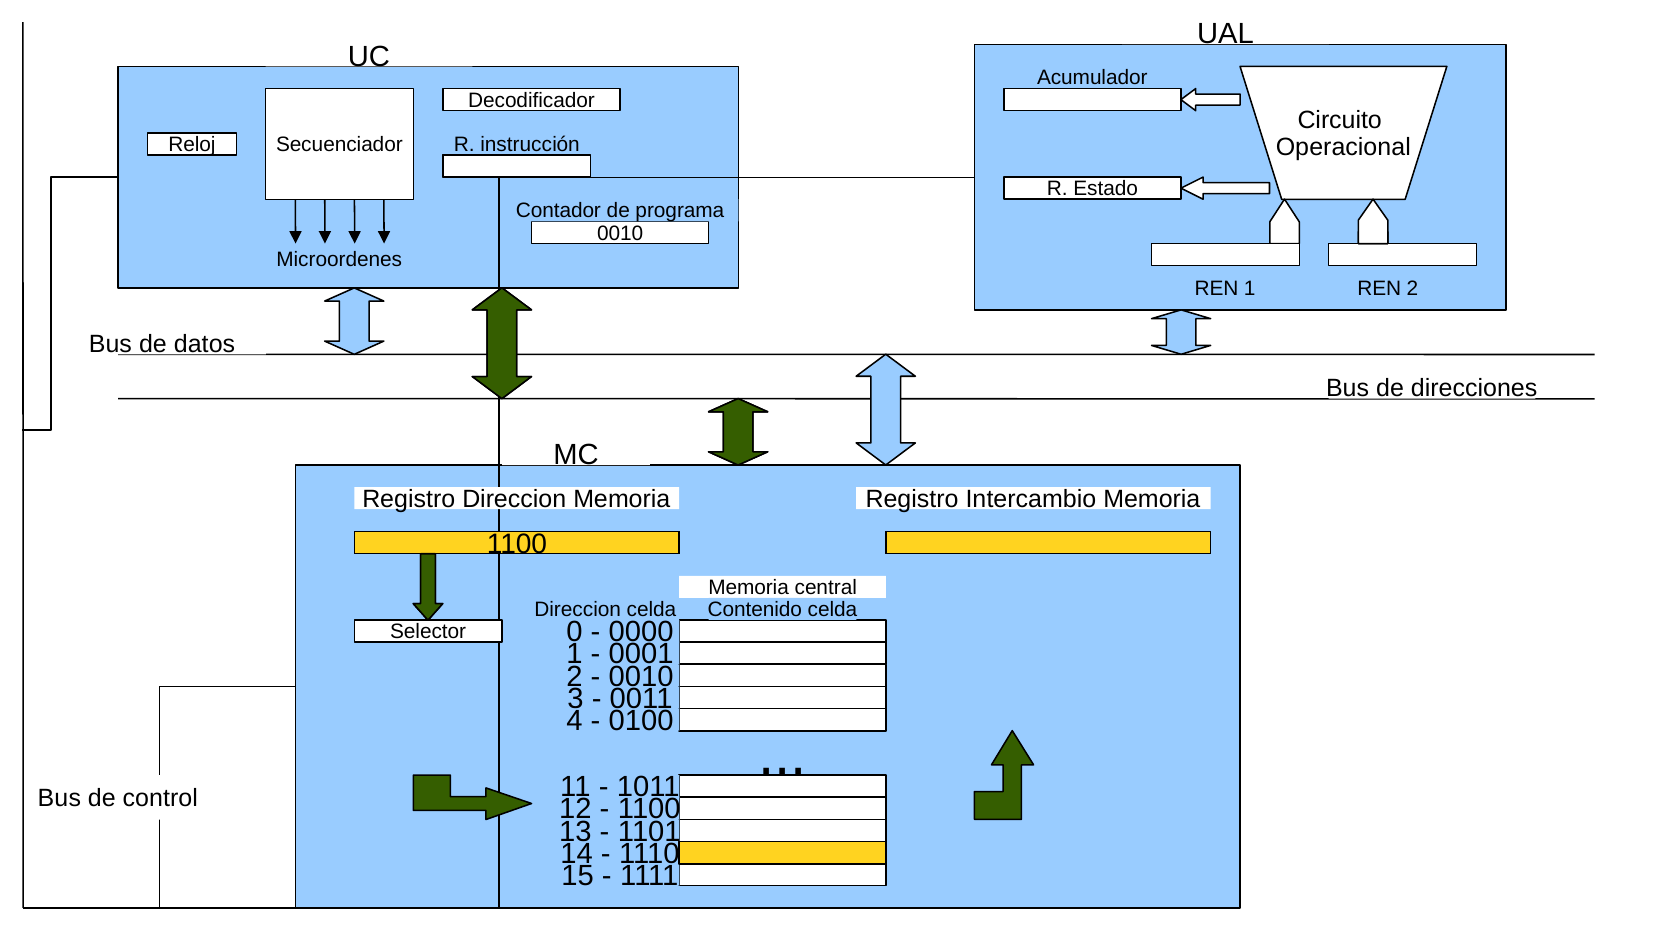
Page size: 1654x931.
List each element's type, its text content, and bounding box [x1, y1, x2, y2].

text_box Acumulador [1003, 66, 1181, 88]
text_box Bus de control [29, 775, 207, 820]
text_box 14 - 1110 [560, 841, 679, 863]
text_box Contenido celda [708, 597, 857, 620]
text_box MC [502, 442, 650, 466]
text_box Decodificador [442, 88, 621, 111]
text_box Memoria central [679, 575, 886, 598]
text_box Secuenciador [265, 88, 414, 200]
text_box R. Estado [1003, 177, 1181, 200]
text_box Registro Intercambio Memoria [856, 487, 1211, 510]
text_box [974, 44, 1507, 355]
text_box Direccion celda [531, 597, 680, 620]
text_box [118, 66, 739, 399]
text_box Microordenes [265, 248, 414, 271]
text_box Selector [354, 620, 503, 643]
text_box R. instrucción [442, 132, 591, 155]
text_box UC [265, 44, 473, 67]
text_box Contador de programa [502, 199, 739, 222]
text_box 1 - 0001 [560, 642, 680, 664]
text_box 4 - 0100 [560, 708, 680, 731]
text_box 11 - 1011 [560, 775, 680, 797]
text_box 0010 [531, 222, 709, 244]
text_box 3 - 0011 [560, 686, 680, 708]
text_box 12 - 1100 [560, 797, 680, 819]
text_box Circuito Operacional [1240, 66, 1447, 200]
text_box 2 - 0010 [560, 664, 680, 686]
text_box [295, 354, 1241, 909]
text_box Registro Direccion Memoria [354, 487, 680, 510]
text_box UAL [1122, 22, 1329, 45]
text_box 0 - 0000 [560, 620, 680, 642]
text_box Reloj [147, 132, 237, 155]
text_box 15 - 1111 [560, 863, 680, 886]
text_box 13 - 1101 [560, 819, 680, 841]
text_box Bus de datos [59, 332, 266, 355]
text_box 1100 [354, 531, 680, 554]
text_box Bus de direcciones [1328, 376, 1536, 399]
